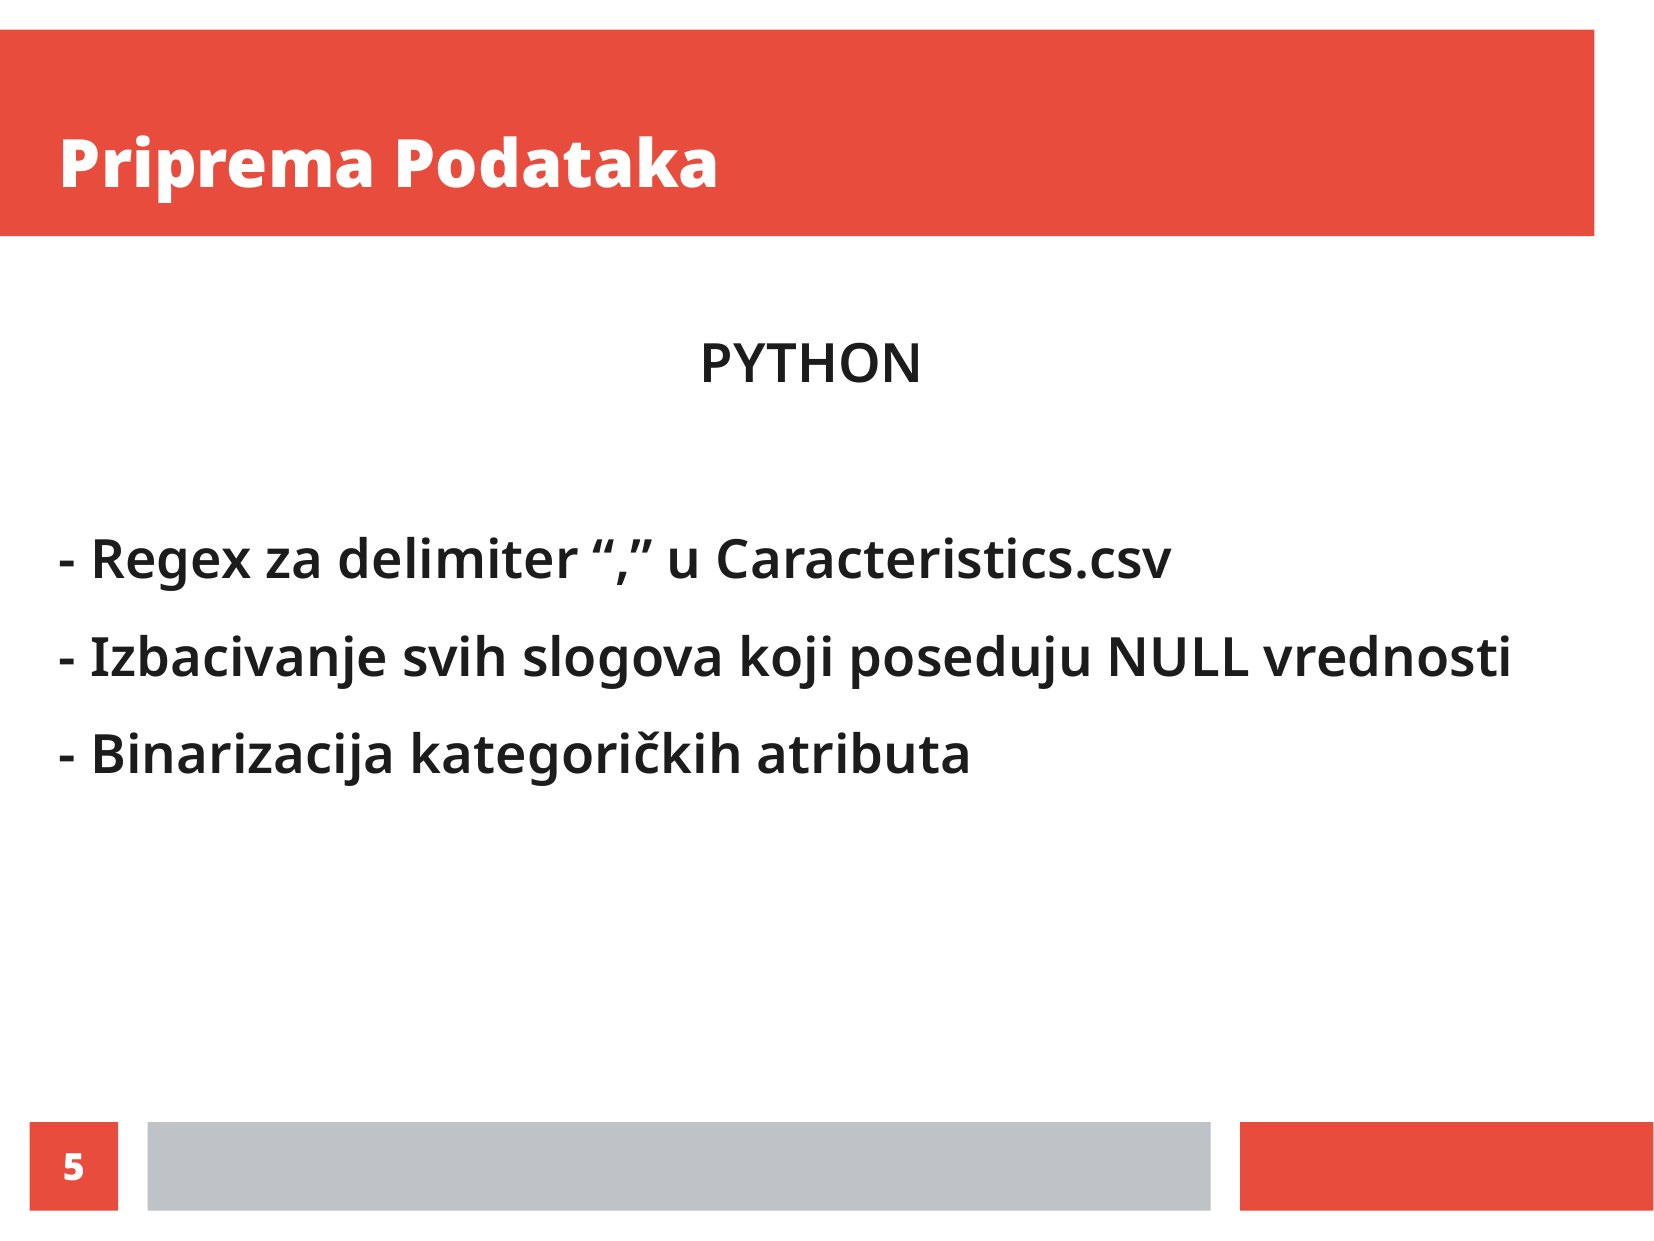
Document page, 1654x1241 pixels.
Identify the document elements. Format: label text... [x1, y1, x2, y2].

list PYTHON - Regex za delimiter “,” u Caracteristics.csv - Izbacivanje svih slogova koji poseduju NULL vrednosti - Binarizacija kategoričkih atributa [59, 324, 1565, 1093]
title Priprema Podataka [59, 59, 1595, 207]
